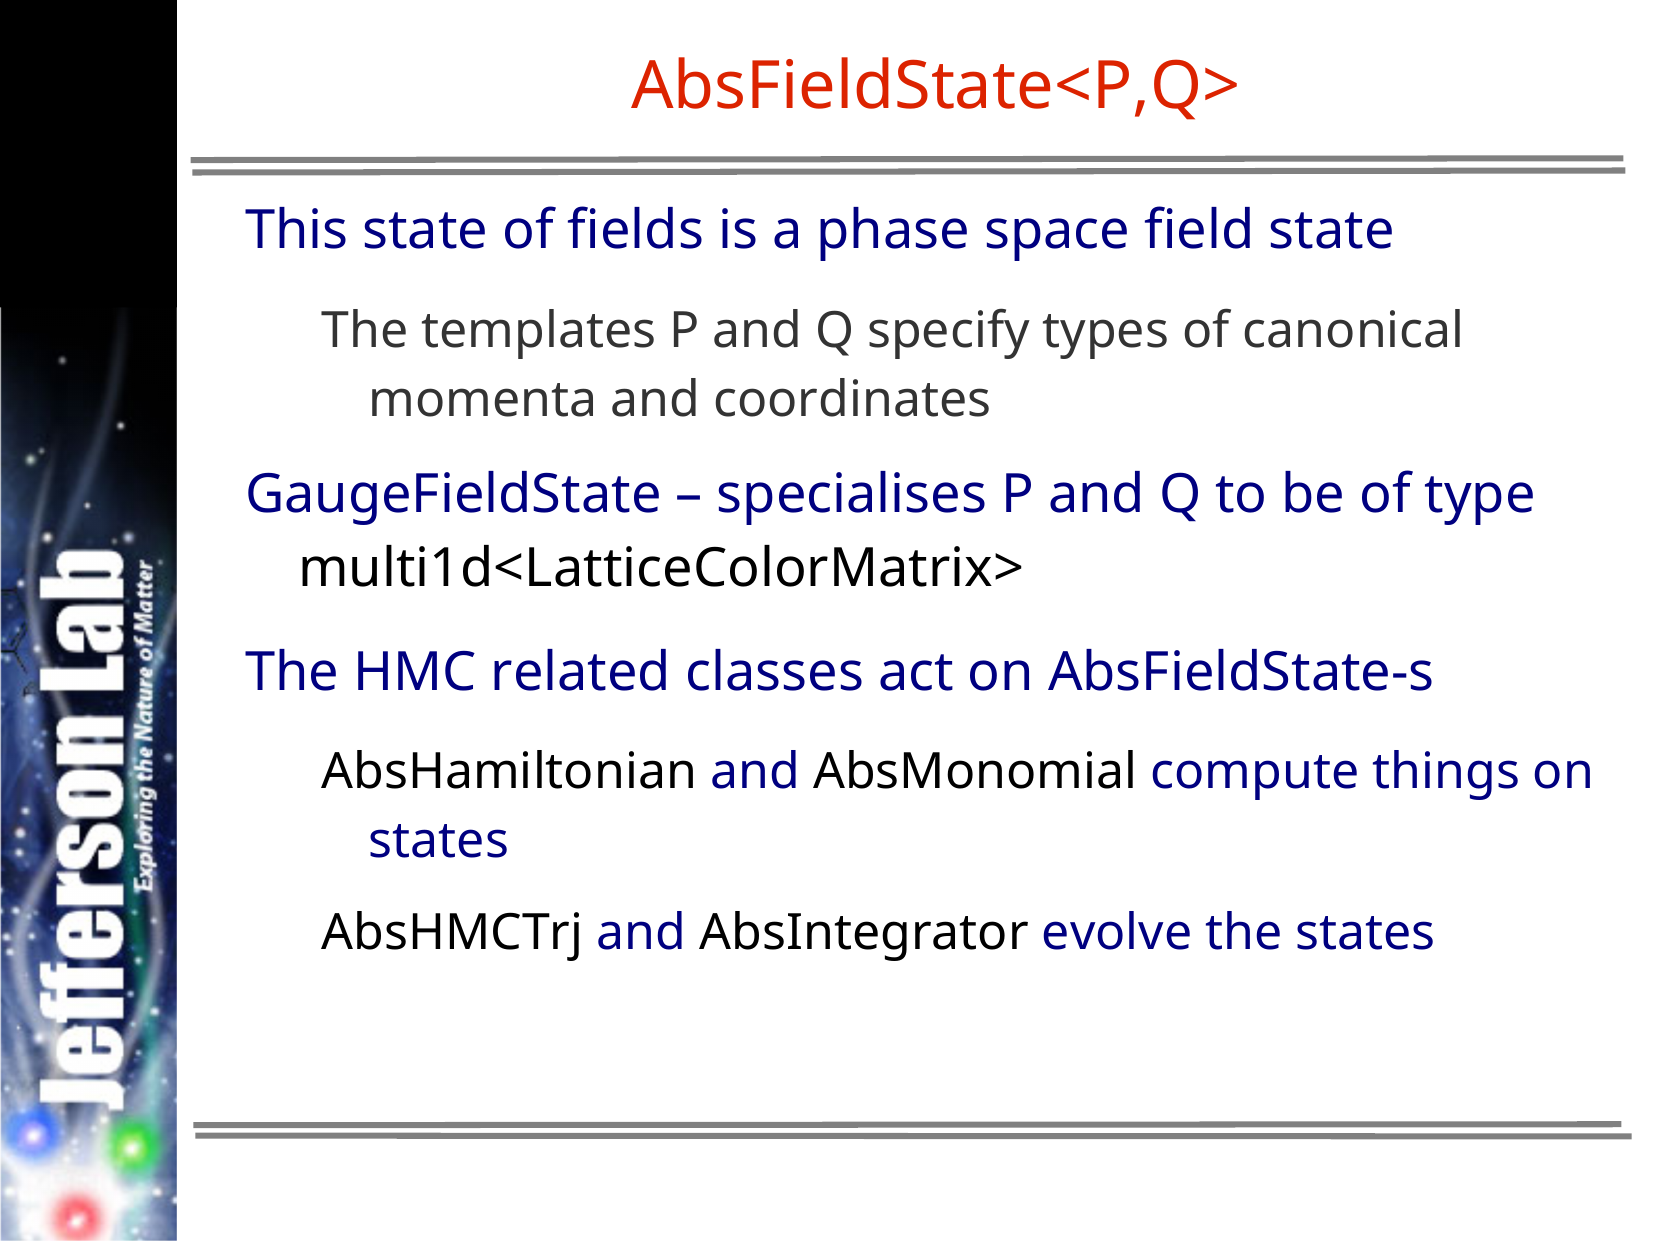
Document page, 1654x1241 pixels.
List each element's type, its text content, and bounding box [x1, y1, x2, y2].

picture [2, 308, 176, 1240]
list This state of fields is a phase space field state The templates P and Q specify types of canonical momenta and coordinates GaugeFieldState – specialises P and Q to be of type multi1d<LatticeColorMatrix> The HMC related classes act on AbsFieldState-s AbsHamiltonian and AbsMonomial compute things on states AbsHMCTrj and AbsIntegrator evolve the states [227, 190, 1628, 1100]
title AbsFieldState<P,Q> [235, 17, 1638, 149]
